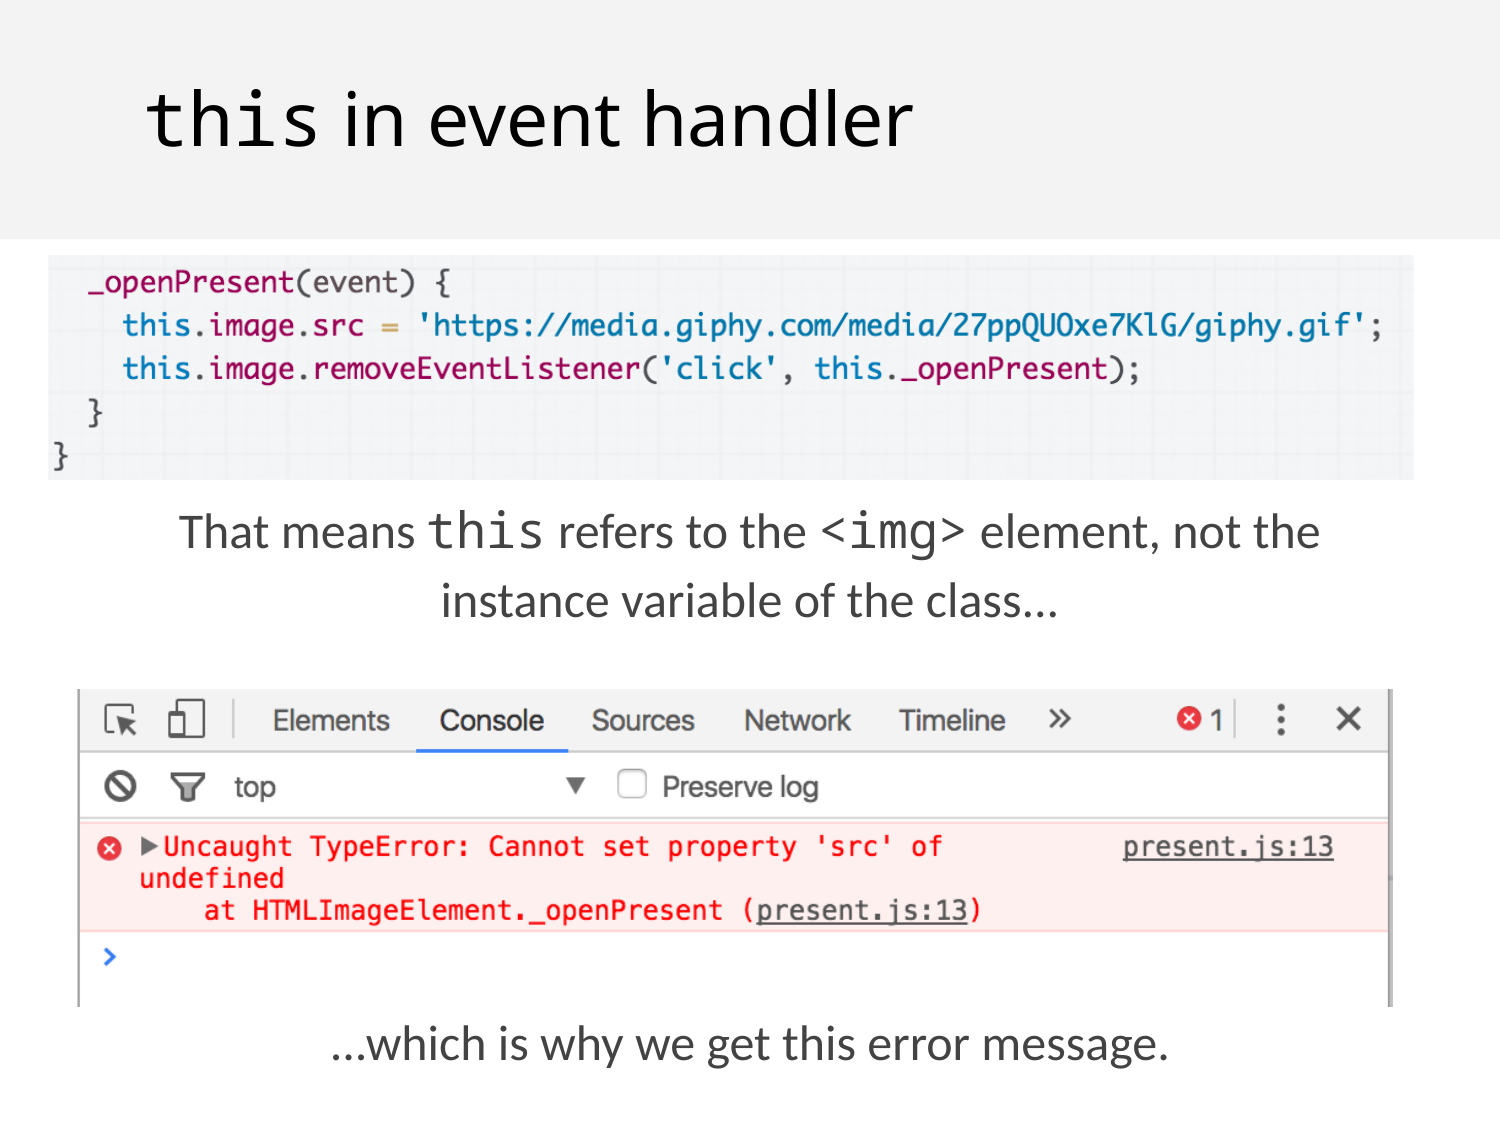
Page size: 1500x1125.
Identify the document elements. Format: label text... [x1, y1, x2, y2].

list ...which is why we get this error message. [128, 986, 1372, 1069]
picture [69, 689, 1393, 1007]
picture [48, 255, 1414, 480]
title this in event handler [128, 56, 1372, 183]
list That means this refers to the <img> element, not the instance variable of the class... [128, 480, 1372, 606]
